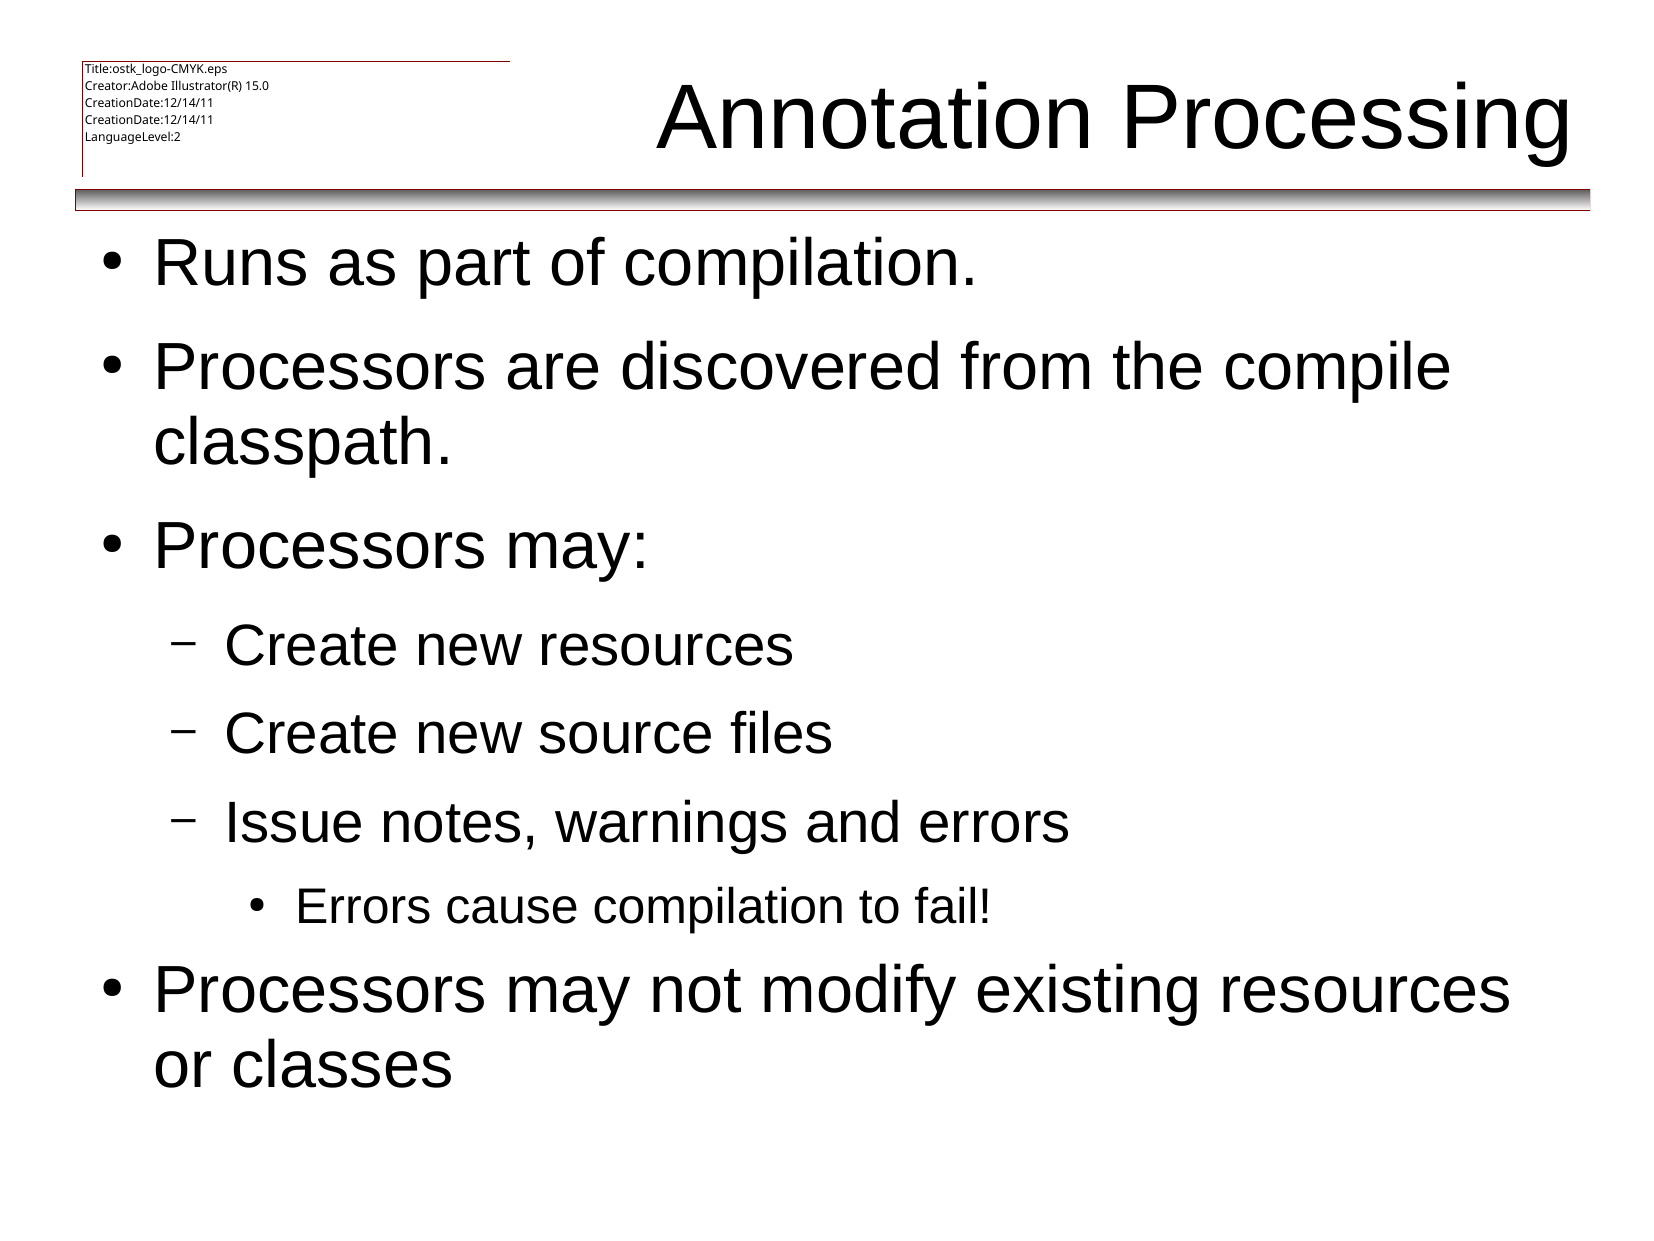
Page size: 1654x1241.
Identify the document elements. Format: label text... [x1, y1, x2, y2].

title Annotation Processing [529, 65, 1576, 169]
list Runs as part of compilation. Processors are discovered from the compile classpath. Processors may: Create new resources Create new source files Issue notes, warnings and errors Errors cause compilation to fail! Processors may not modify existing resources or classes [82, 225, 1538, 1111]
